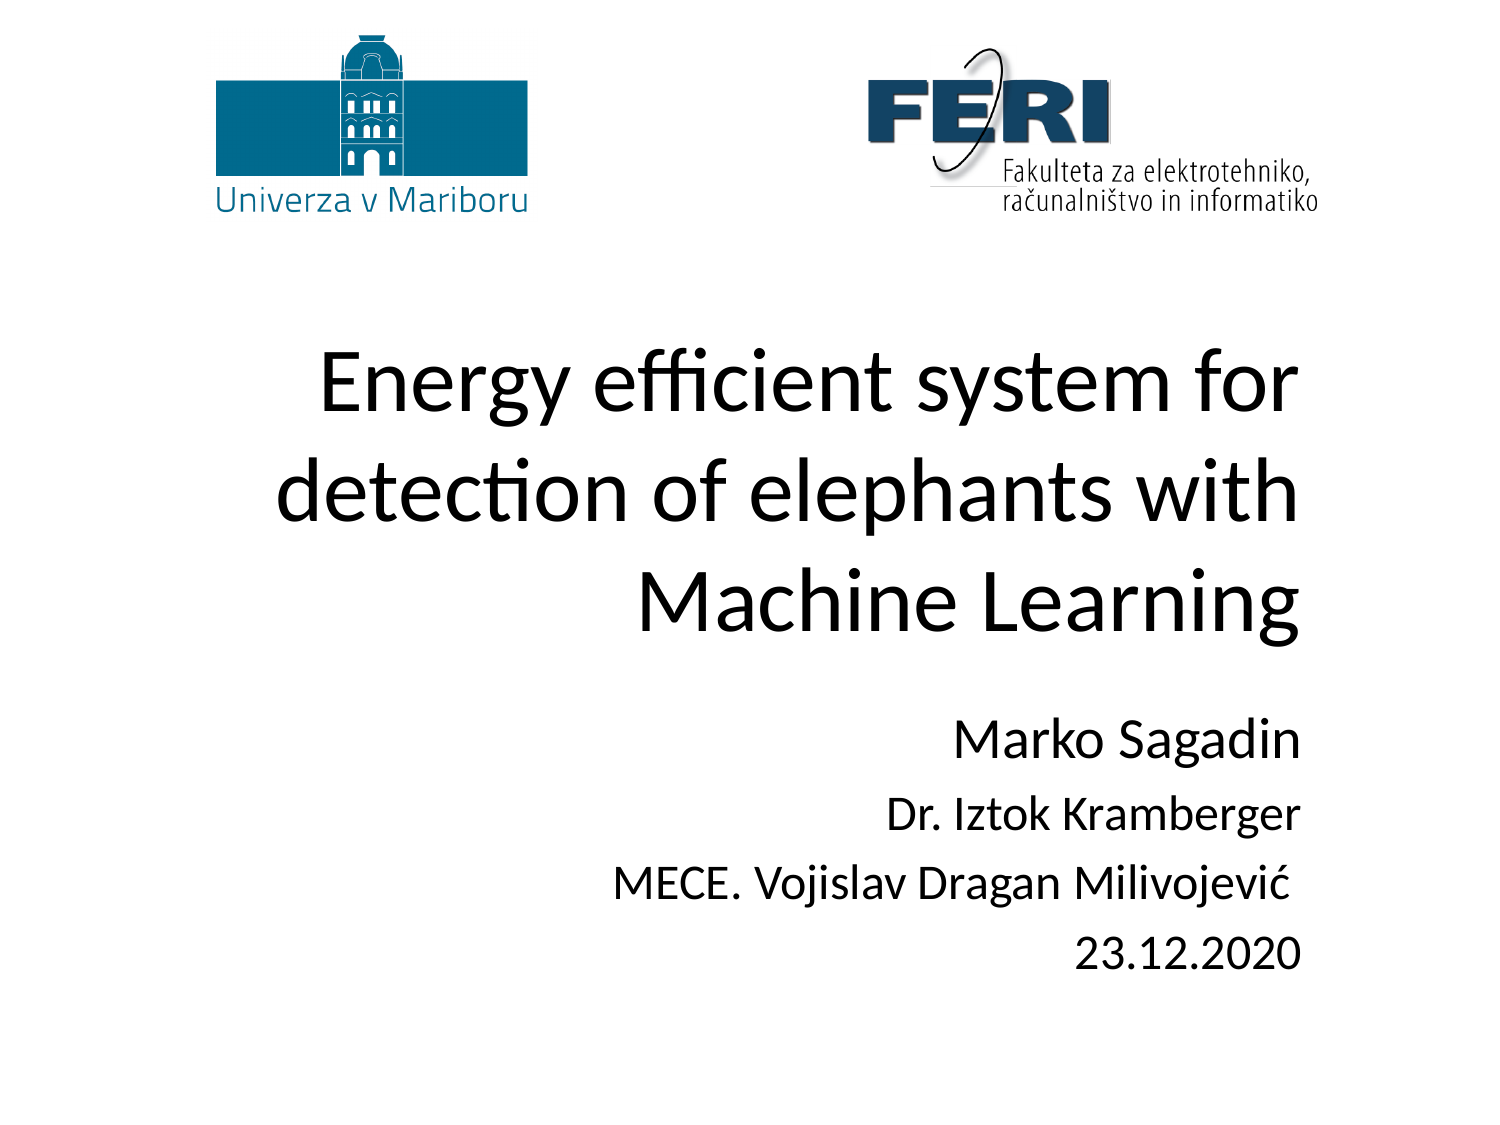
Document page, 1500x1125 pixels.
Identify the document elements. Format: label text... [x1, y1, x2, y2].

picture [868, 45, 1317, 211]
picture [206, 28, 538, 222]
subtitle Marko Sagadin Dr. Iztok Kramberger MECE. Vojislav Dragan Milivojević 23.12.2020 [218, 692, 1317, 1047]
title Energy efficient system for detection of elephants with Machine Learning [218, 216, 1317, 657]
